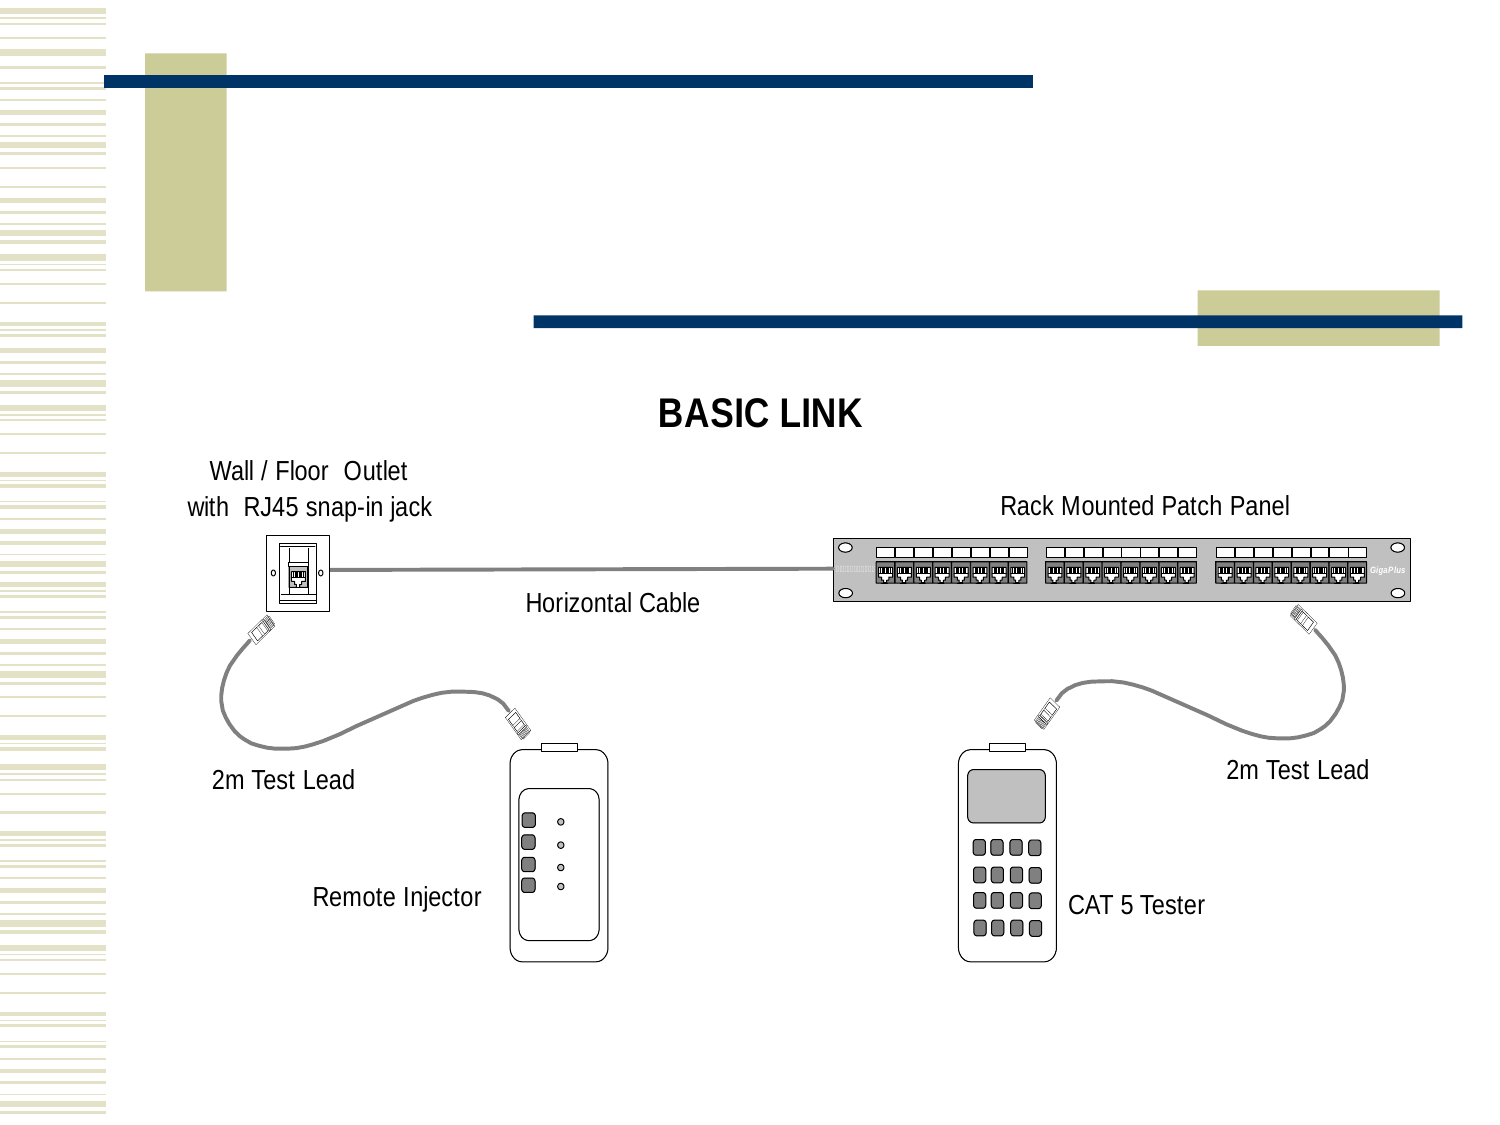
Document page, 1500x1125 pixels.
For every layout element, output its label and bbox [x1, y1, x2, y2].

chart [187, 389, 1413, 963]
